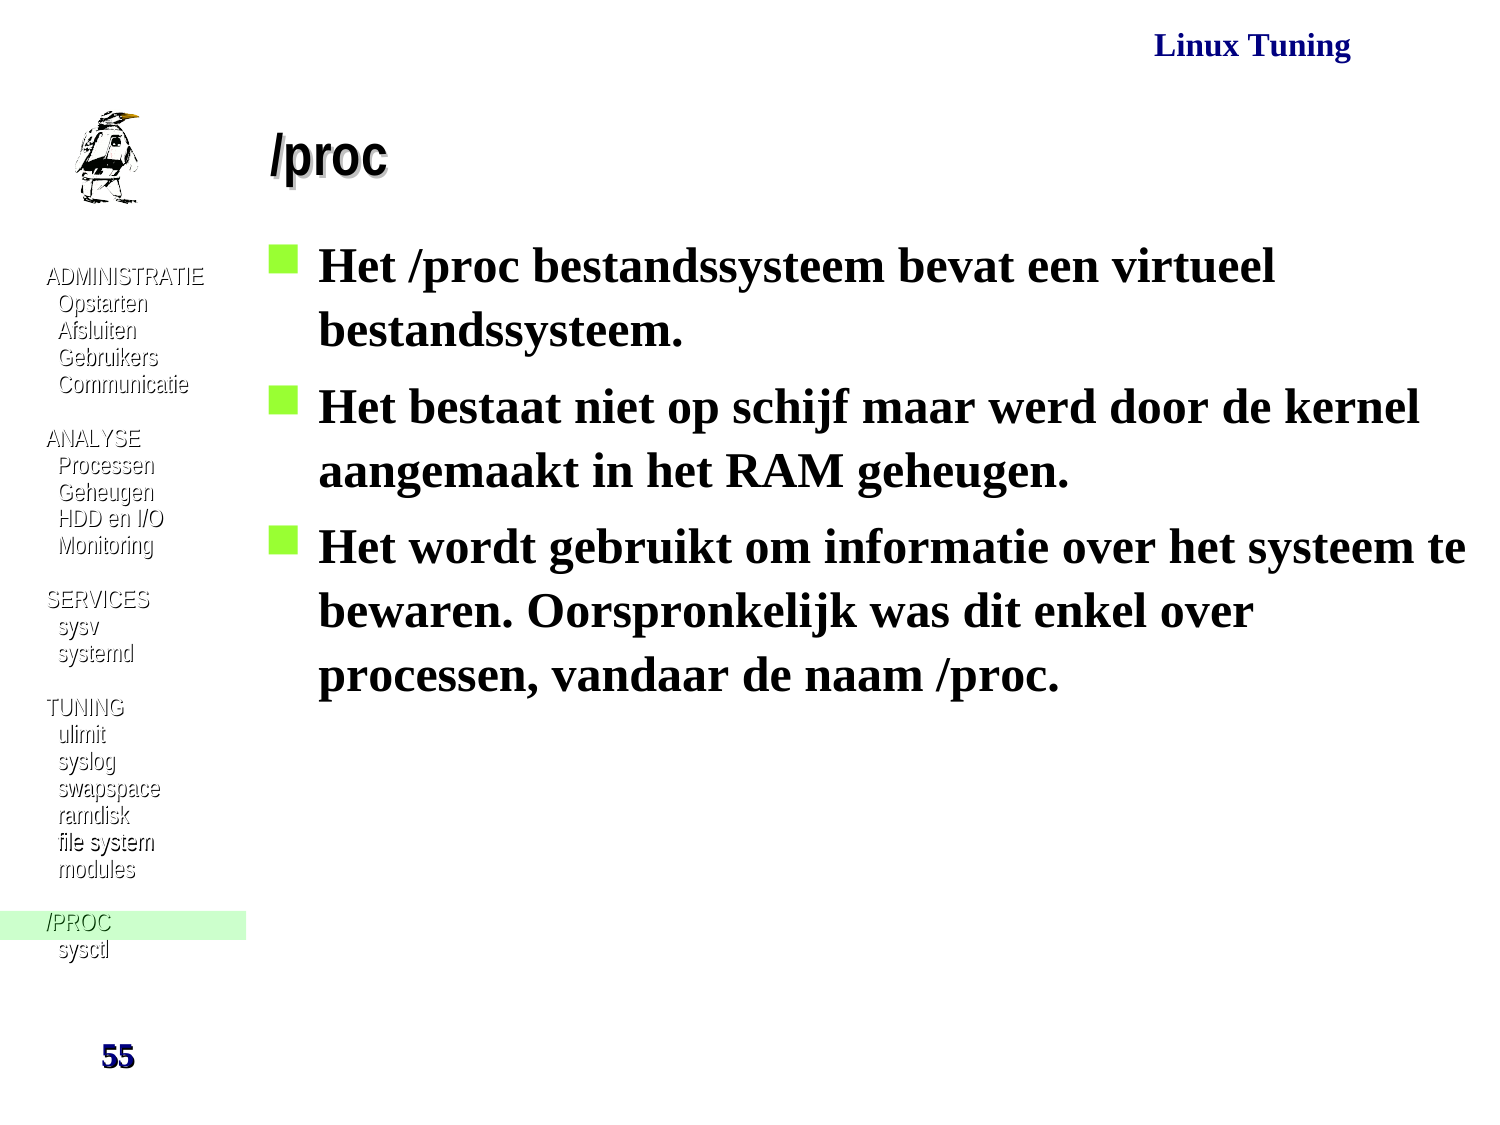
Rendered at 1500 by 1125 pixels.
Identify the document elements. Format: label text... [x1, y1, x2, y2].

list Het /proc bestandssysteem bevat een virtueel bestandssysteem. Het bestaat niet op schijf maar werd door de kernel aangemaakt in het RAM geheugen. Het wordt gebruikt om informatie over het systeem te bewaren. Oorspronkelijk was dit enkel over processen, vandaar de naam /proc. [264, 229, 1486, 882]
text_box [0, 910, 247, 940]
picture [57, 105, 143, 206]
title /proc [270, 41, 1500, 250]
